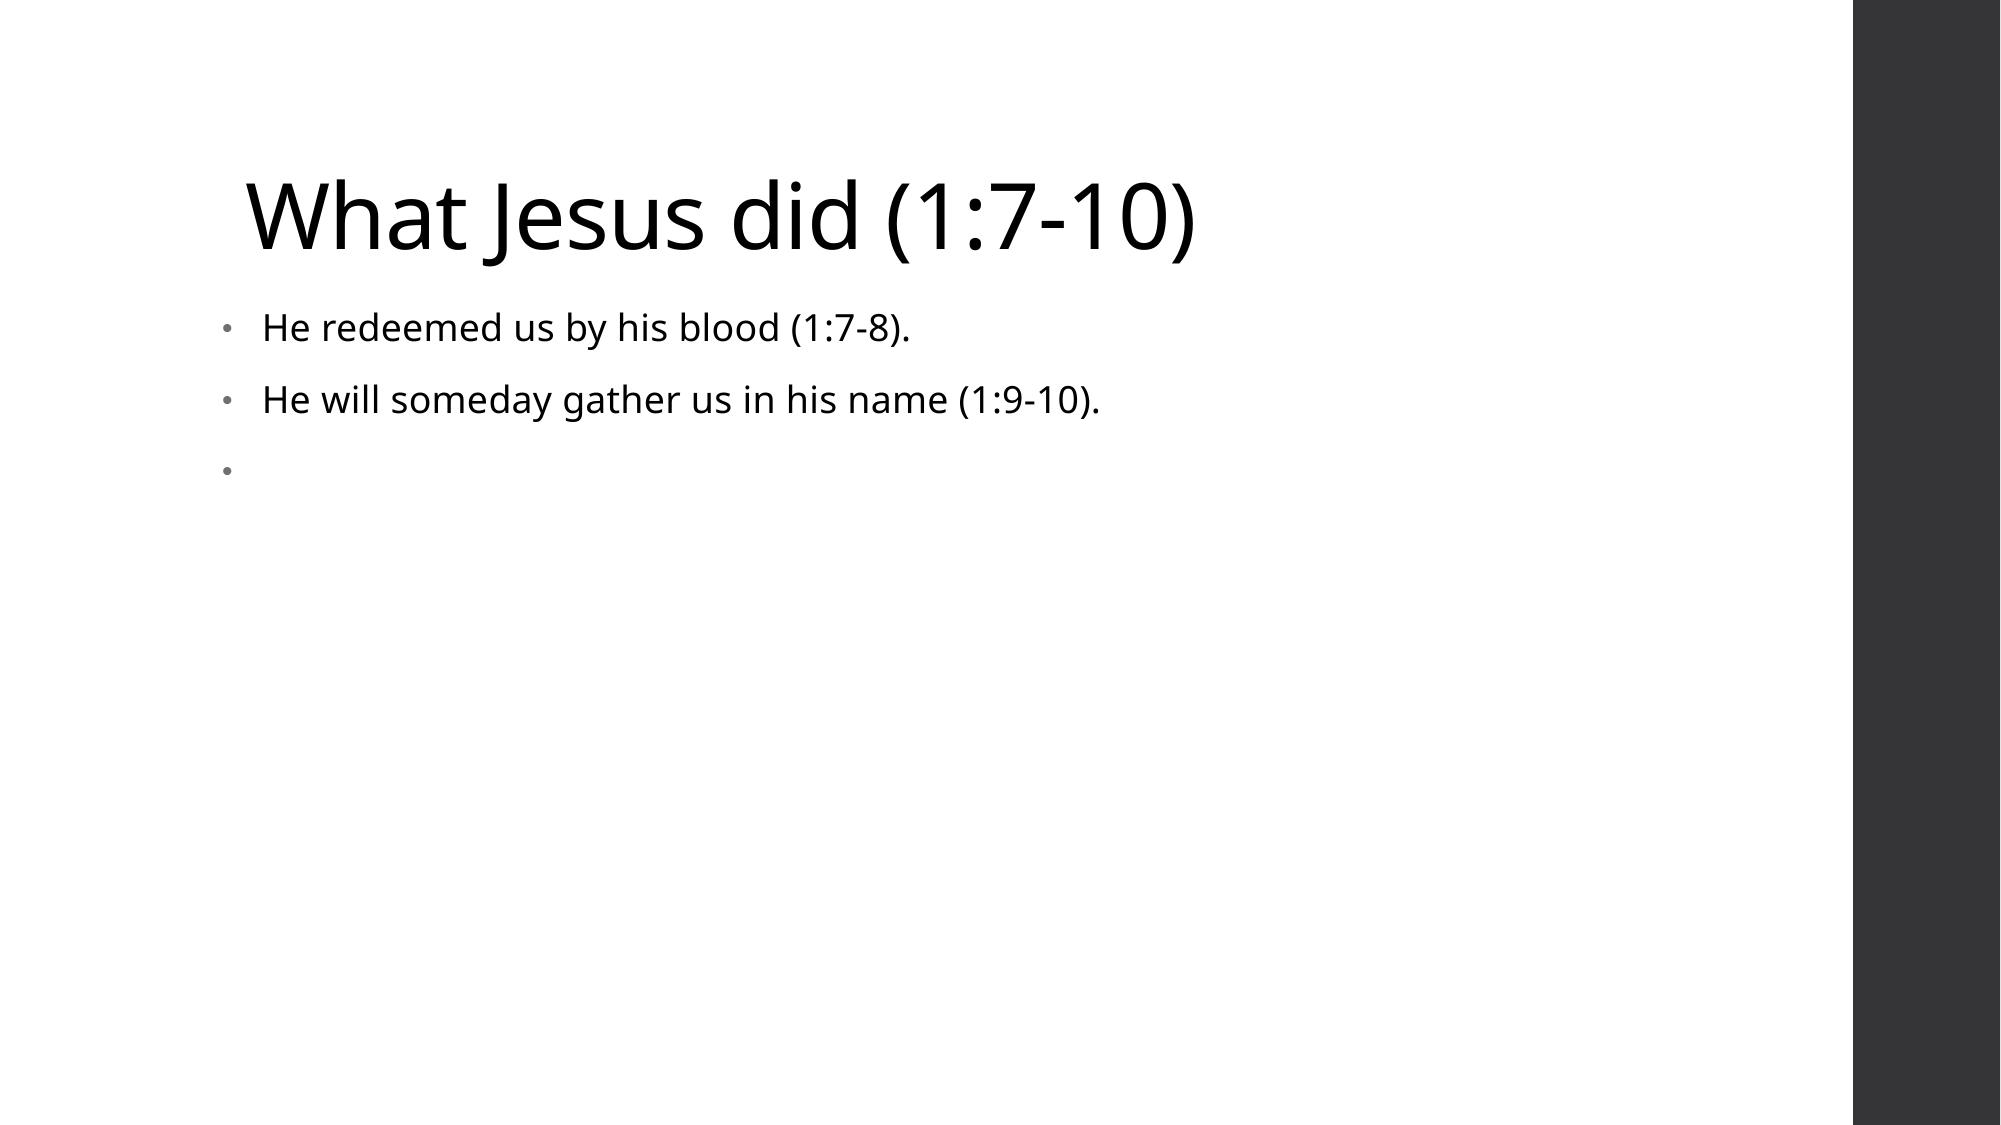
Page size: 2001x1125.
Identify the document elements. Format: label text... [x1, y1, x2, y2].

title What Jesus did (1:7-10) [206, 60, 1797, 278]
list He redeemed us by his blood (1:7-8). He will someday gather us in his name (1:9-10). [206, 299, 1617, 1014]
